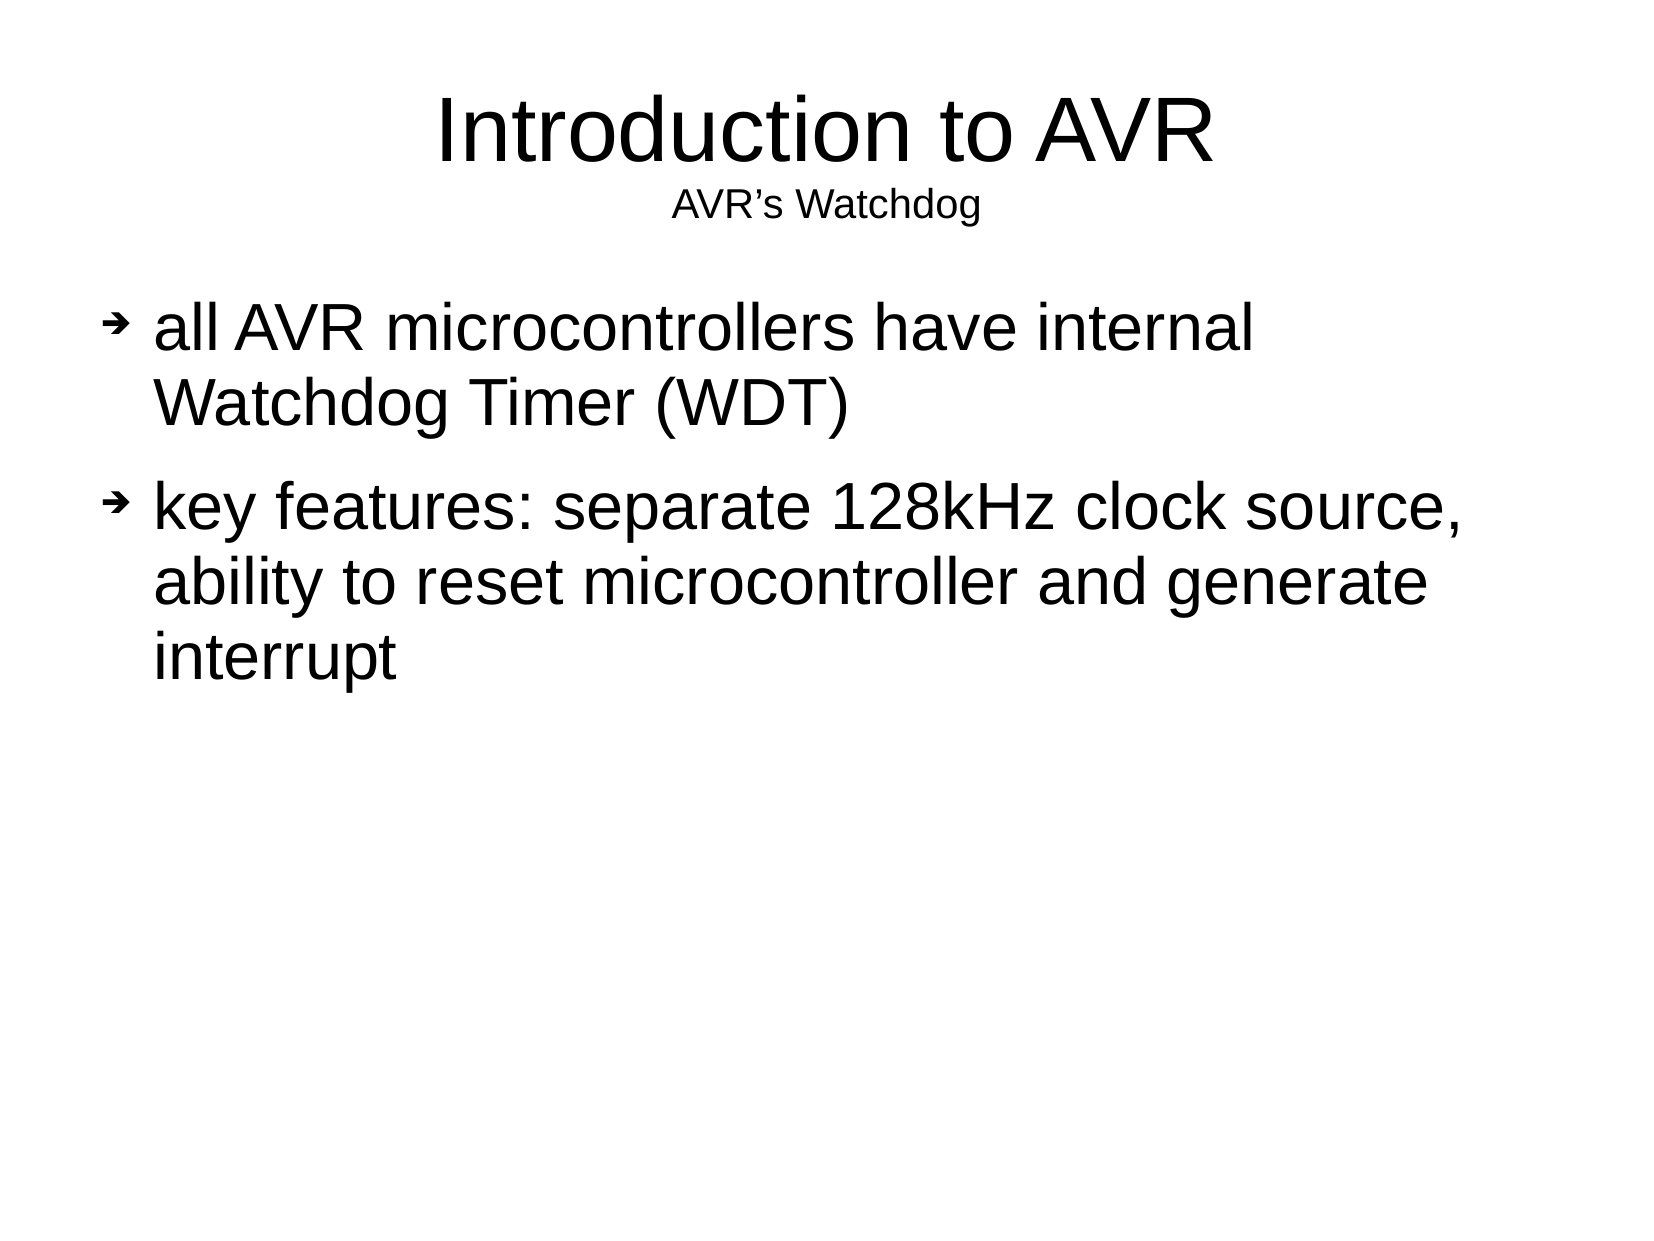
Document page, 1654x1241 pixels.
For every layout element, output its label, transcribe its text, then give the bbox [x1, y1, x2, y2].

list all AVR microcontrollers have internal Watchdog Timer (WDT) key features: separate 128kHz clock source, ability to reset microcontroller and generate interrupt [82, 290, 1571, 1010]
title Introduction to AVR AVR’s Watchdog [82, 49, 1571, 257]
